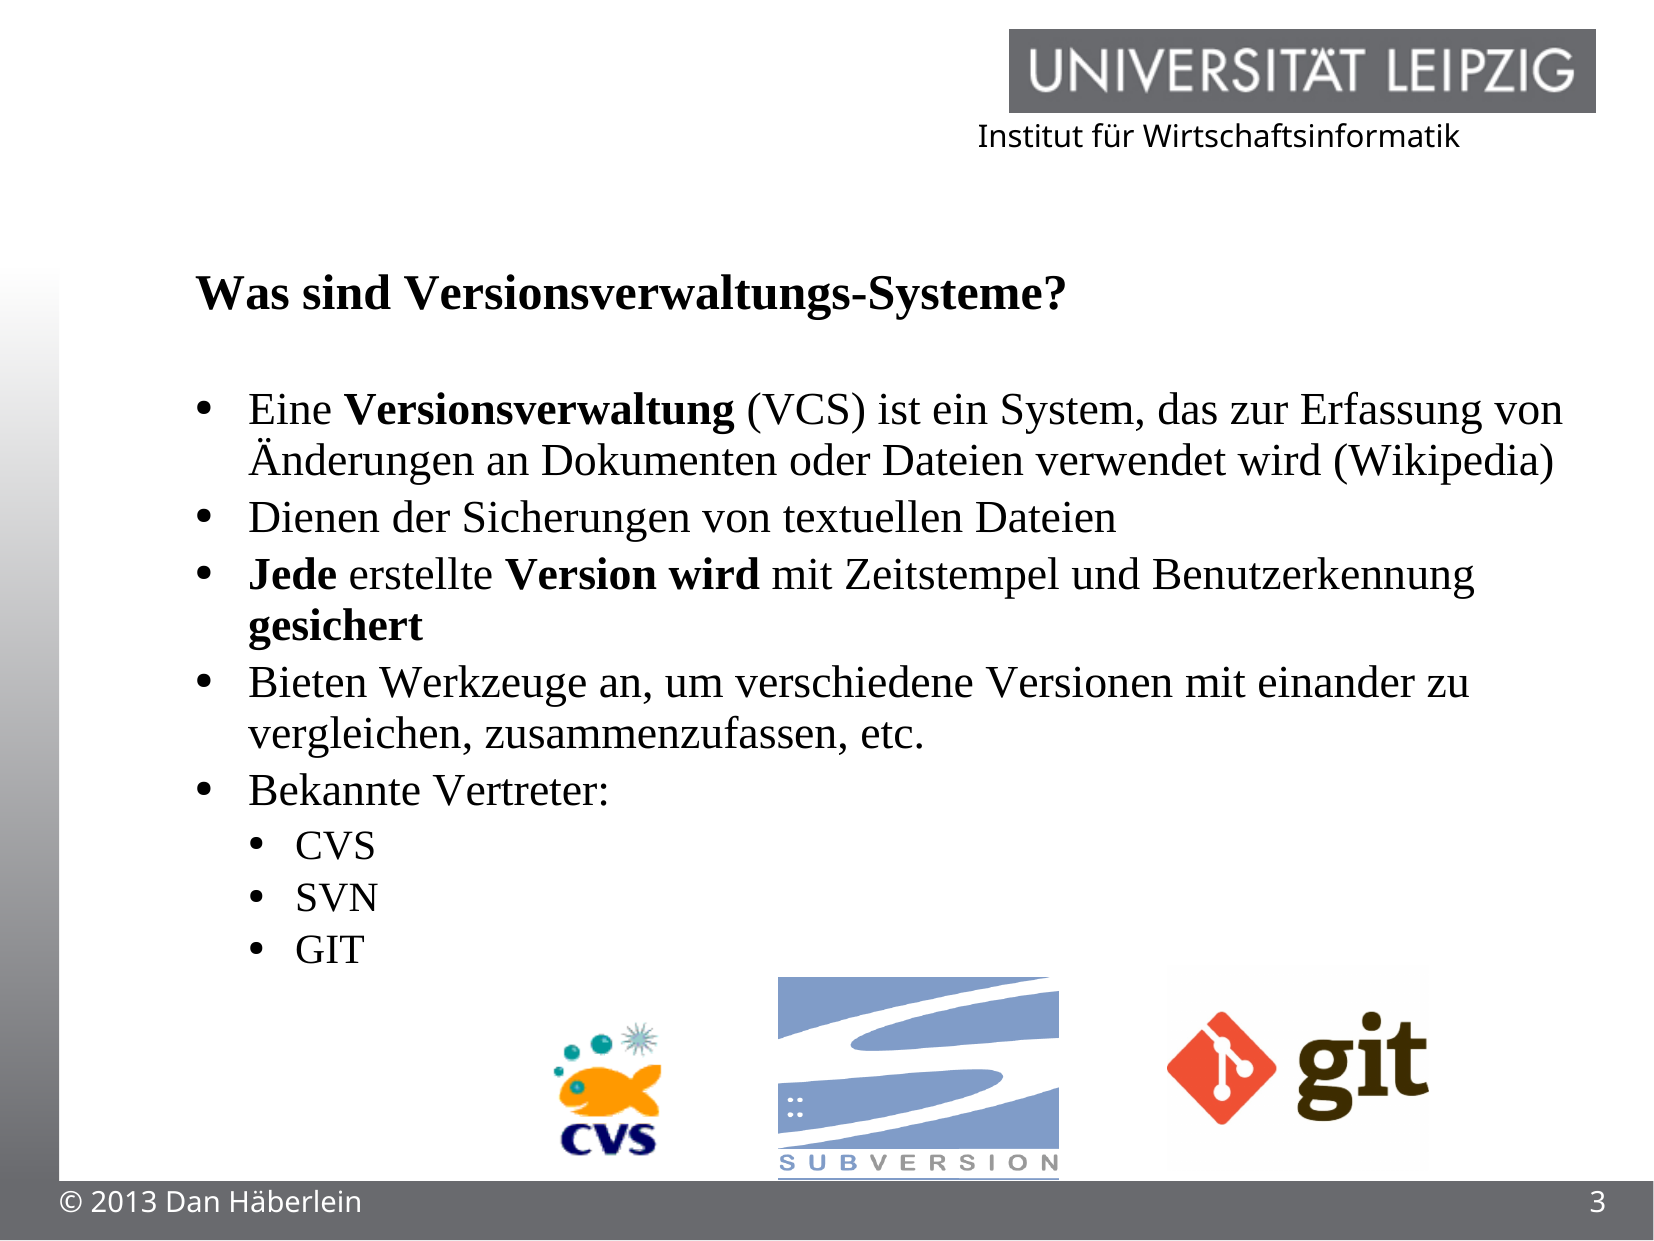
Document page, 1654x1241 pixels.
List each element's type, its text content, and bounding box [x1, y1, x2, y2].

picture [778, 977, 1059, 1180]
picture [1167, 965, 1429, 1171]
picture [1009, 29, 1596, 113]
picture [538, 1006, 680, 1174]
list Eine Versionsverwaltung (VCS) ist ein System, das zur Erfassung von Änderungen an Dokumenten oder Dateien verwendet wird (Wikipedia) Dienen der Sicherungen von textuellen Dateien Jede erstellte Version wird mit Zeitstempel und Benutzerkennung gesichert Bieten Werkzeuge an, um verschiedene Versionen mit einander zu vergleichen, zusammenzufassen, etc. Bekannte Vertreter: CVS SVN GIT [177, 383, 1595, 1109]
title Was sind Versionsverwaltungs-Systeme? [177, 230, 1595, 355]
